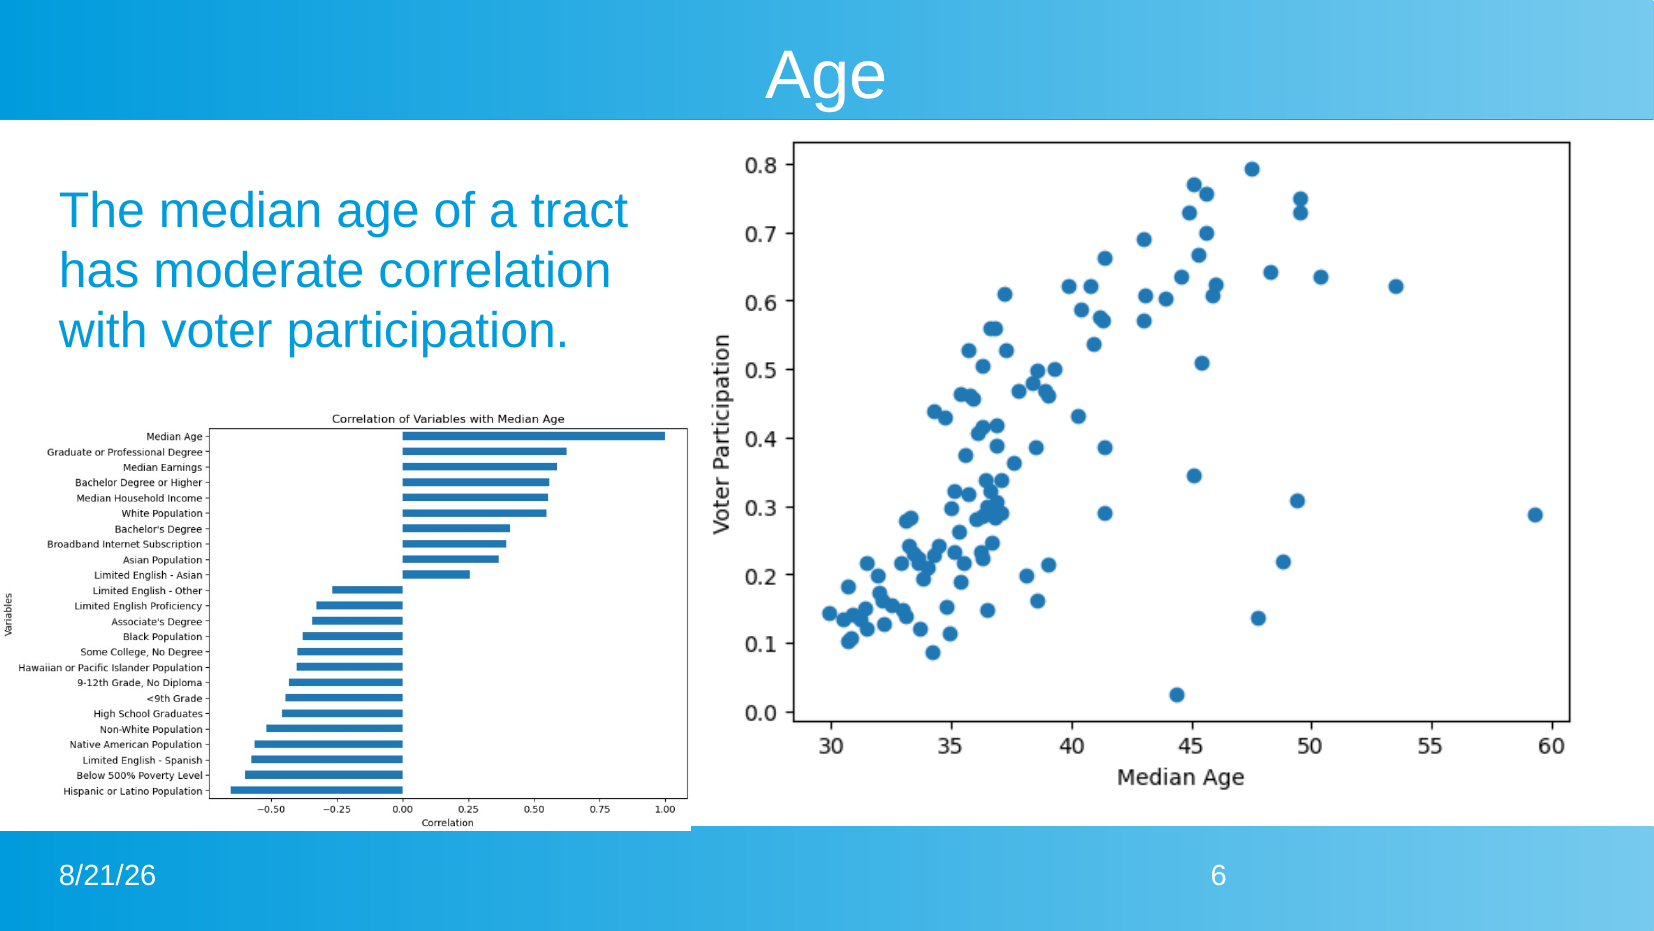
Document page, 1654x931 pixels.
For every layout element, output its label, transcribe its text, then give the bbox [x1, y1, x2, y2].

text_box [1210, 856, 1595, 916]
text_box 7/24/2023 [59, 856, 443, 916]
picture [0, 129, 1613, 831]
title Age [59, 29, 1595, 108]
list The median age of a tract has moderate correlation with voter participation. [59, 177, 690, 410]
